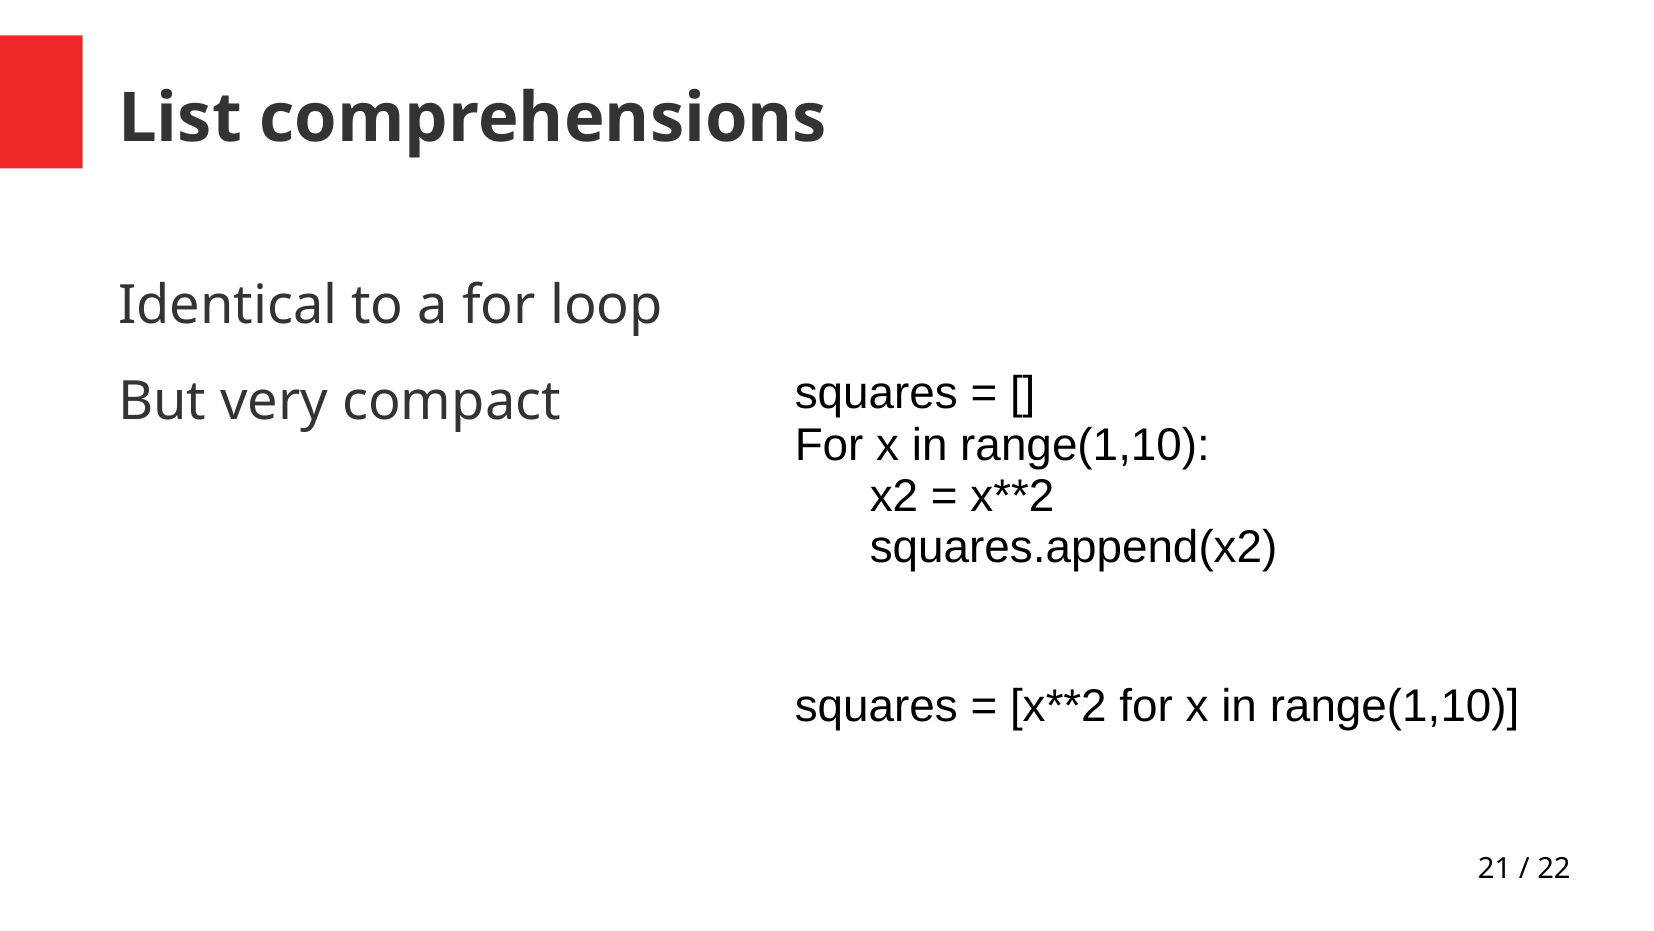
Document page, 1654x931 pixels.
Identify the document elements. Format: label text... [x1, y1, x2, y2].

text_box squares = [] For x in range(1,10): x2 = x**2 squares.append(x2) [780, 360, 1411, 580]
text_box squares = [x**2 for x in range(1,10)] [780, 672, 1591, 790]
list Identical to a for loop But very compact [118, 265, 1536, 806]
title List comprehensions [118, 37, 1571, 193]
